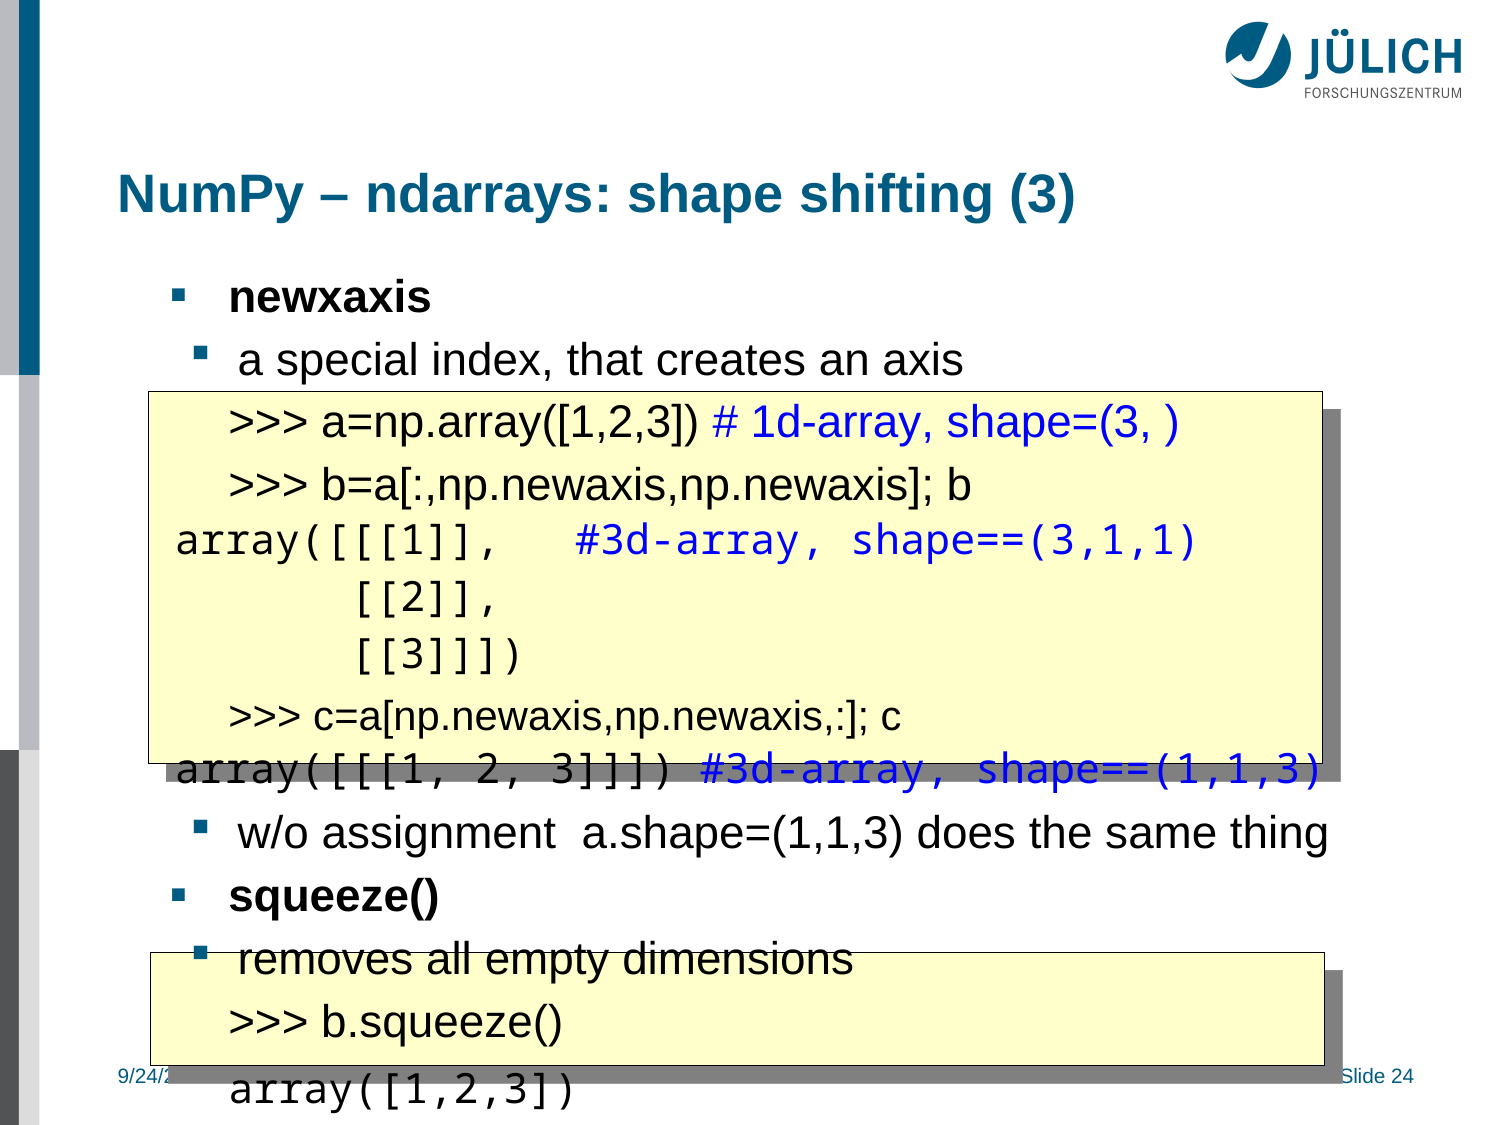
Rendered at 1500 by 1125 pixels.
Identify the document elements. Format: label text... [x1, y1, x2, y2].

picture [1224, 20, 1461, 98]
list newxaxis a special index, that creates an axis >>> a=np.array([1,2,3]) # 1d-array, shape=(3, ) >>> b=a[:,np.newaxis,np.newaxis]; b array([[[1]], #3d-array, shape==(3,1,1) [[2]], [[3]]]) >>> c=a[np.newaxis,np.newaxis,:]; c array([[[1, 2, 3]]]) #3d-array, shape==(1,1,3) w/o assignment a.shape=(1,1,3) does the same thing squeeze() removes all empty dimensions >>> b.squeeze() array([1,2,3]) [115, 270, 1391, 1125]
title NumPy – ndarrays: shape shifting (3) [117, 99, 1393, 288]
